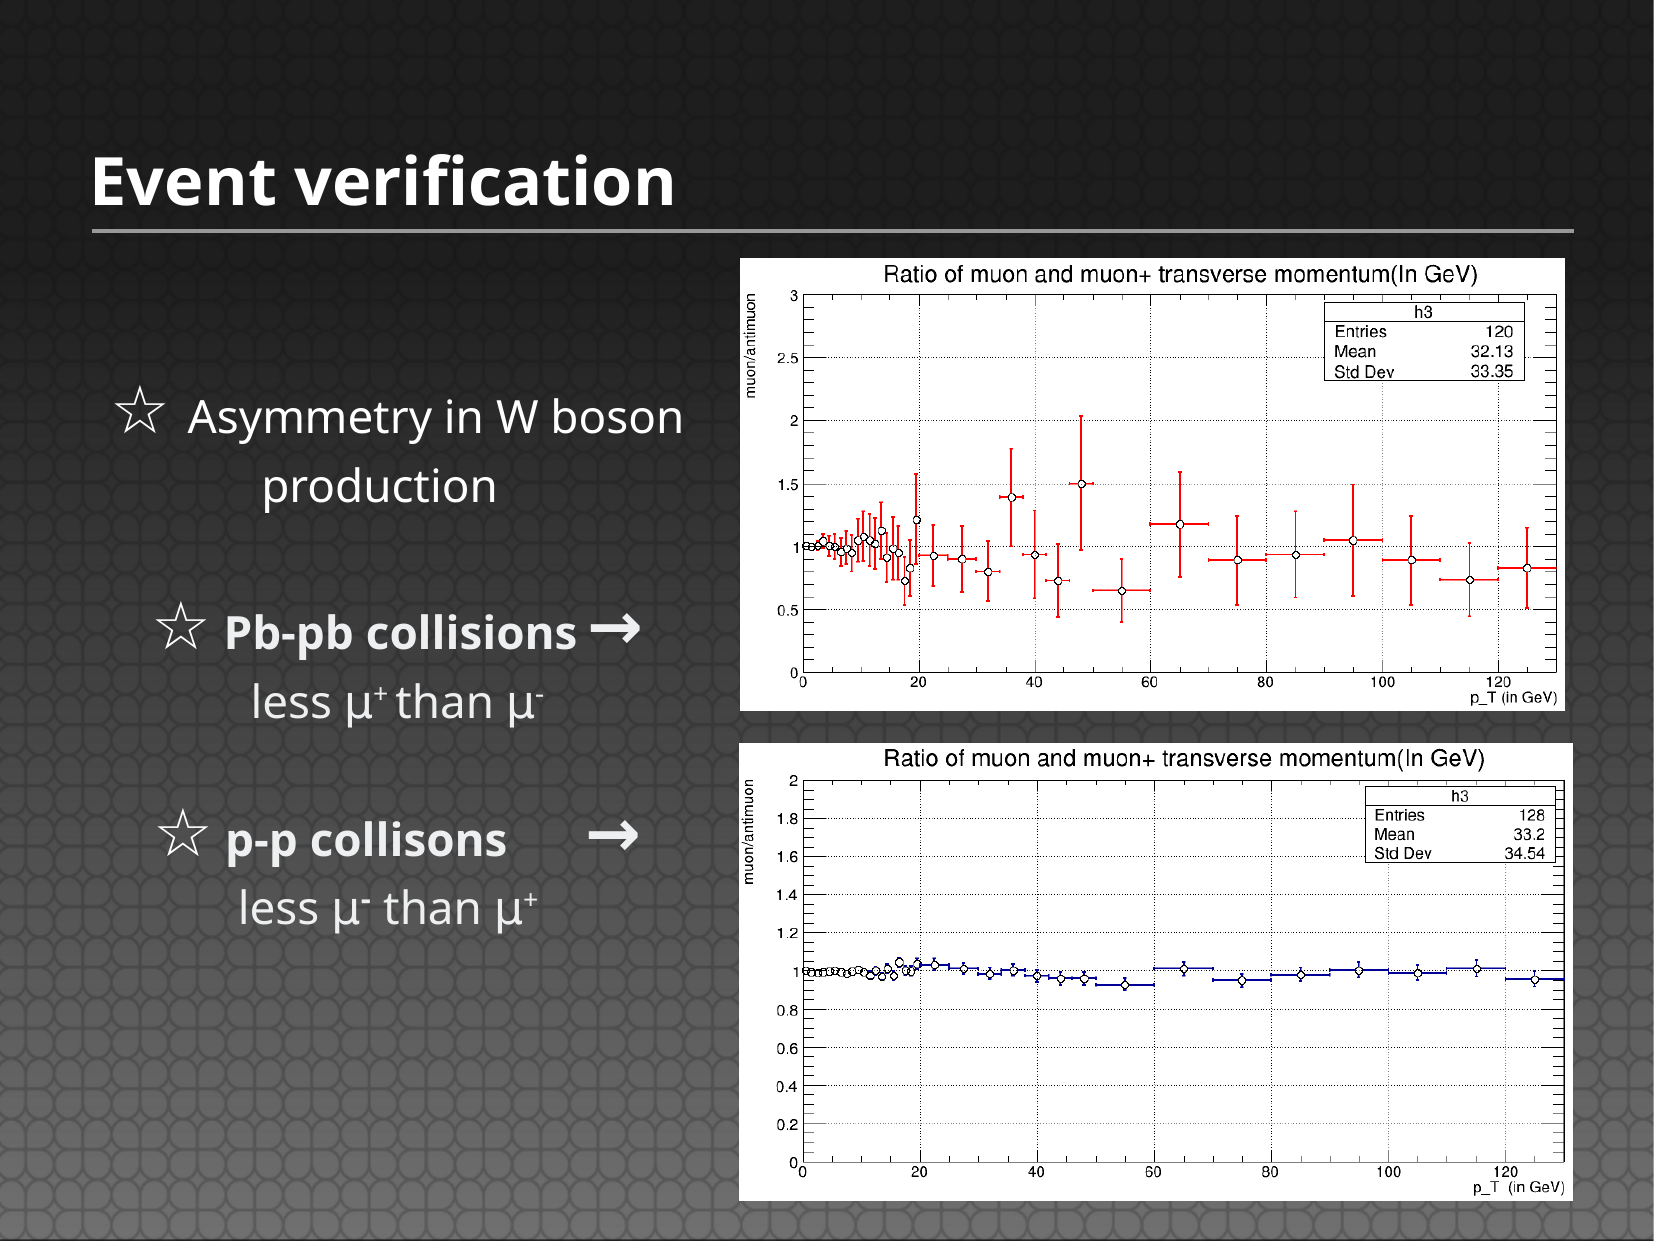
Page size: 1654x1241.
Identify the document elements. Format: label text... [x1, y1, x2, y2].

text_box ☆ Asymmetry in W boson production ☆ Pb-pb collisions → less μ+ than μ- ☆ p-p collisons → less μ- than μ+ [87, 264, 709, 1169]
title Event verification [89, 102, 716, 258]
picture [0, 0, 1654, 1241]
